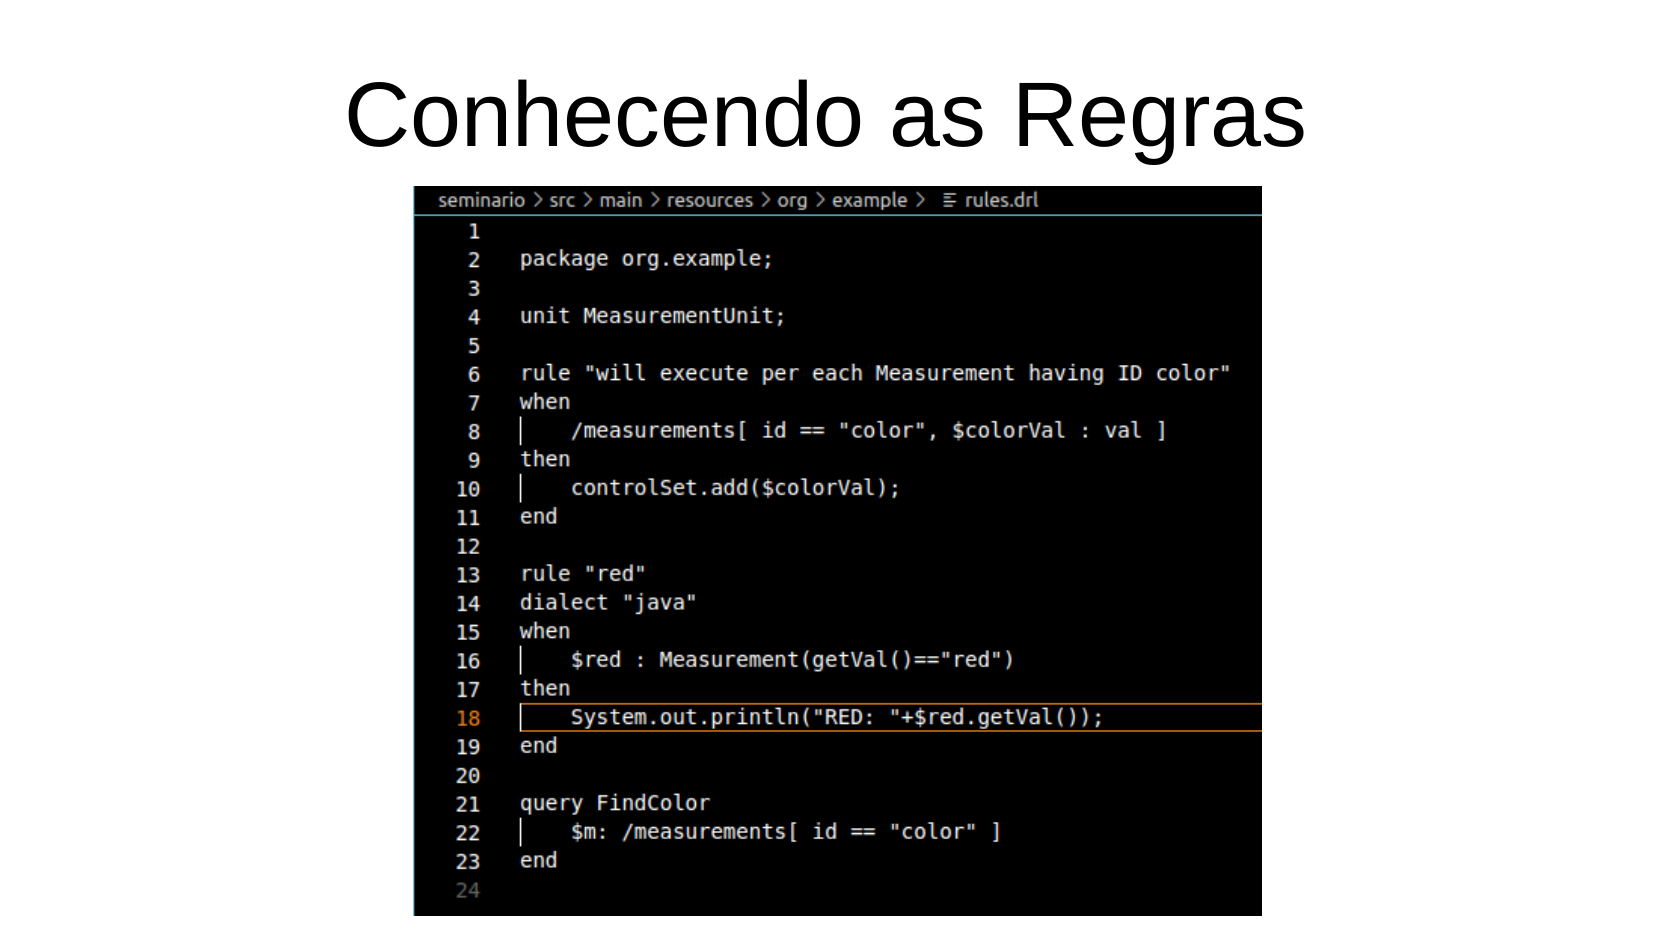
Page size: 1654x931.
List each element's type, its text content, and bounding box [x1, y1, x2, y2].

picture [413, 186, 1262, 916]
title Conhecendo as Regras [82, 37, 1571, 193]
